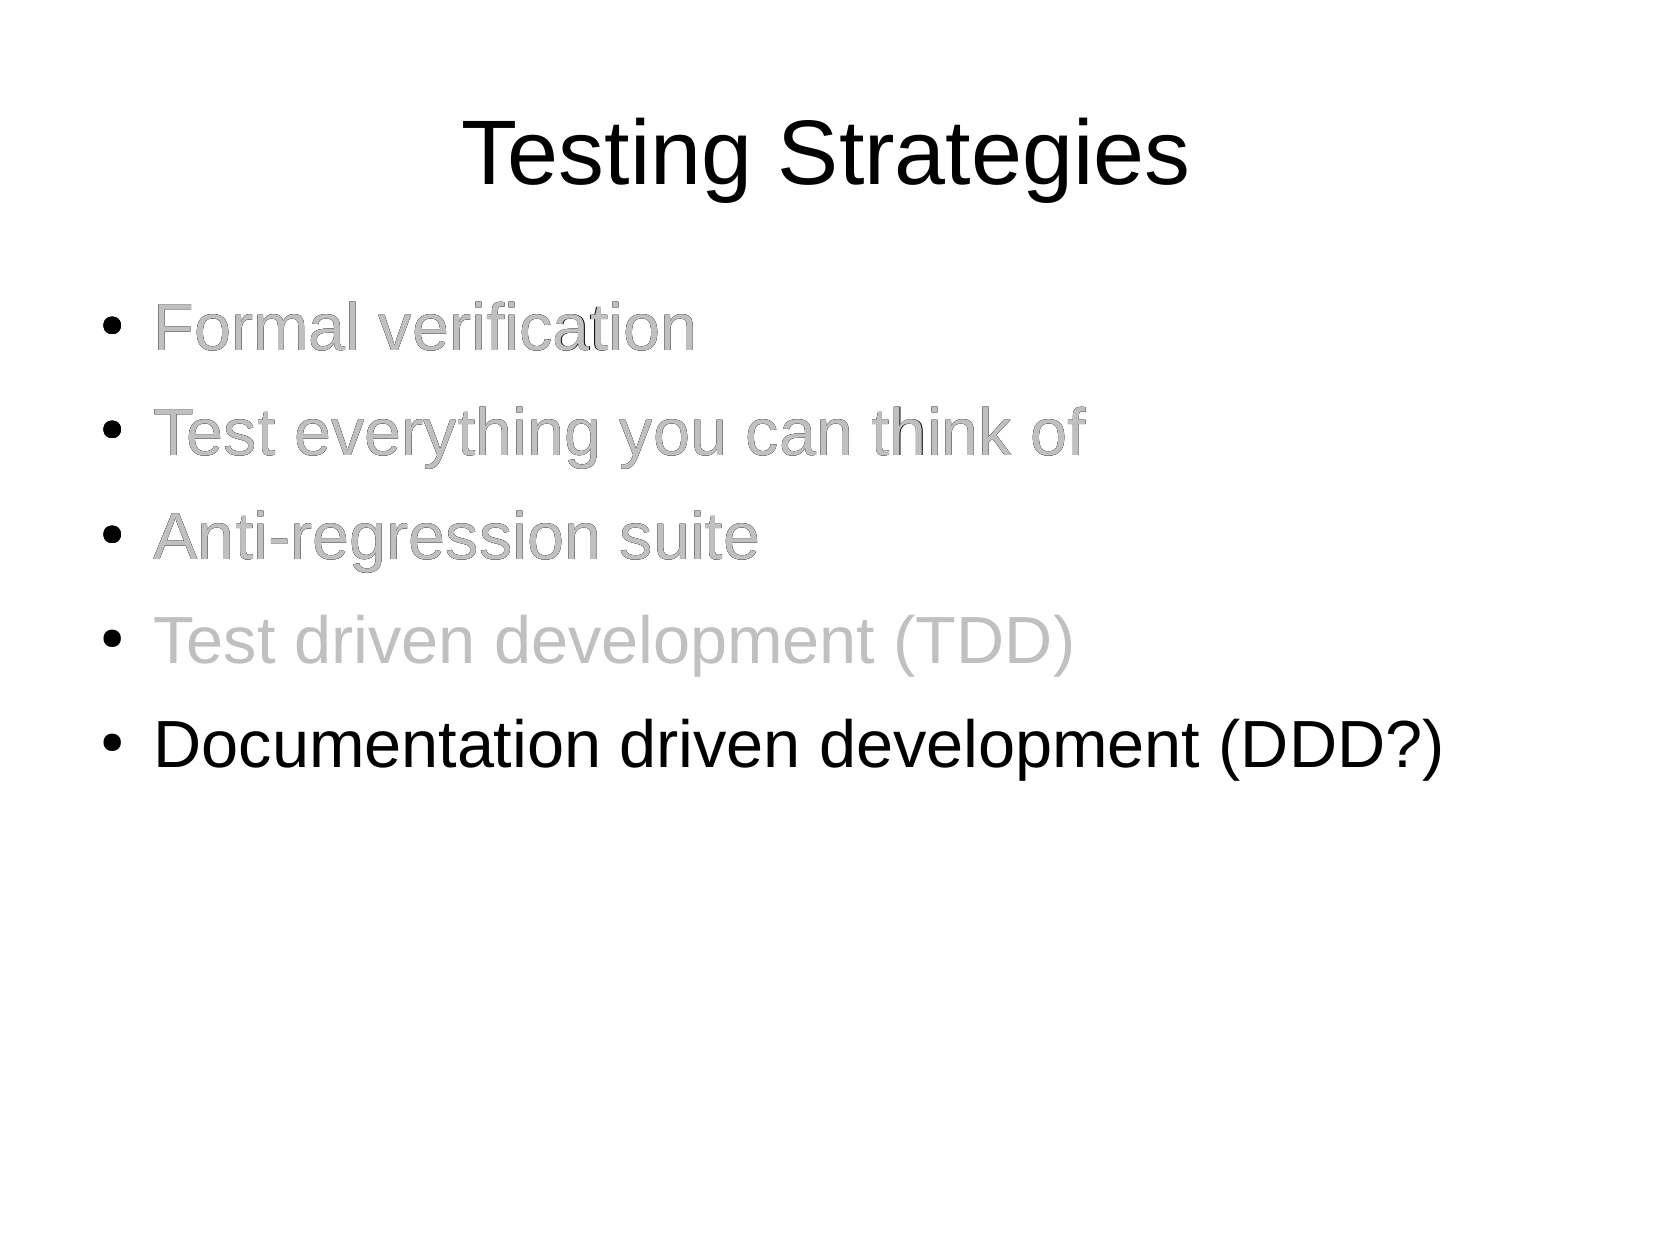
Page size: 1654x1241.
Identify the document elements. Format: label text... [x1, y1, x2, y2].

title Testing Strategies [82, 49, 1571, 257]
list Formal verification Test everything you can think of Anti-regression suite Test driven development (TDD) Documentation driven development (DDD?) [82, 290, 1571, 1109]
